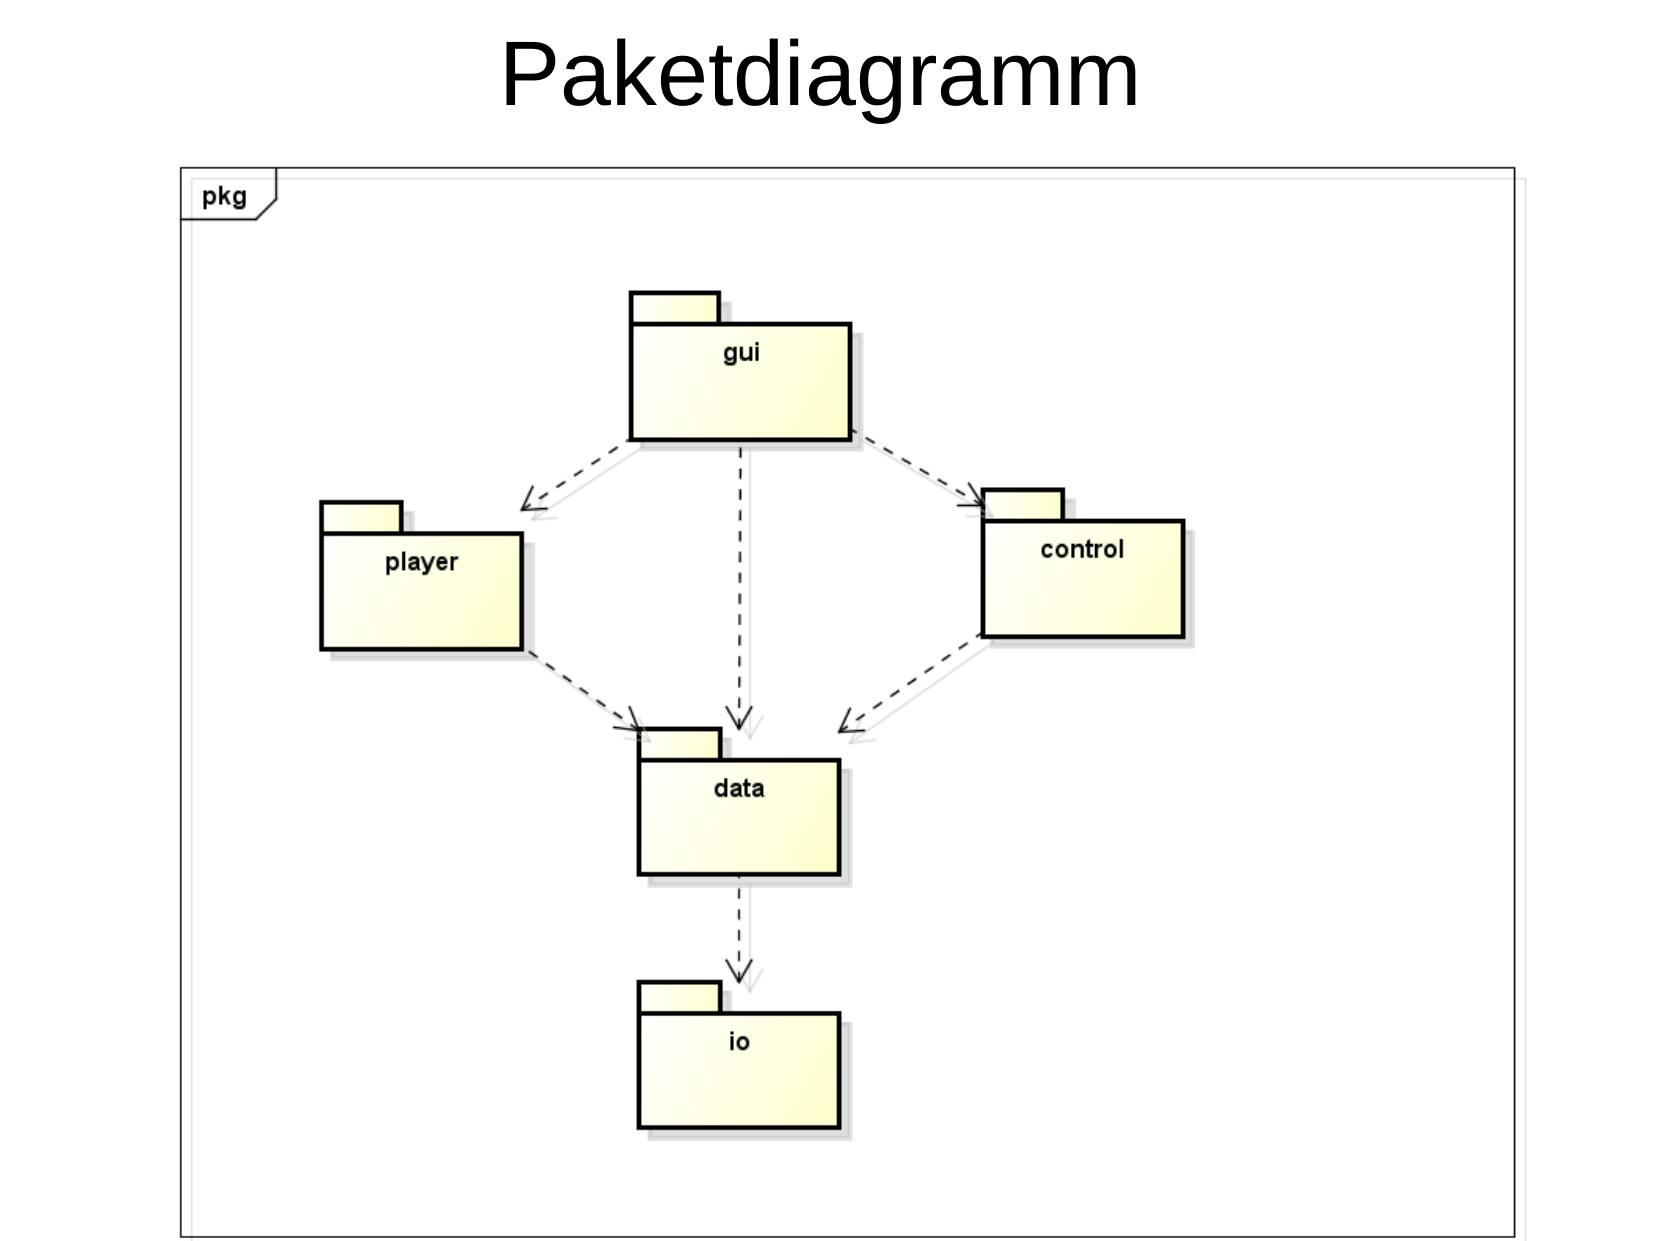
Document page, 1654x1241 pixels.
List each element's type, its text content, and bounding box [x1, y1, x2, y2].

title Paketdiagramm [76, 0, 1565, 178]
picture [160, 147, 1536, 1241]
